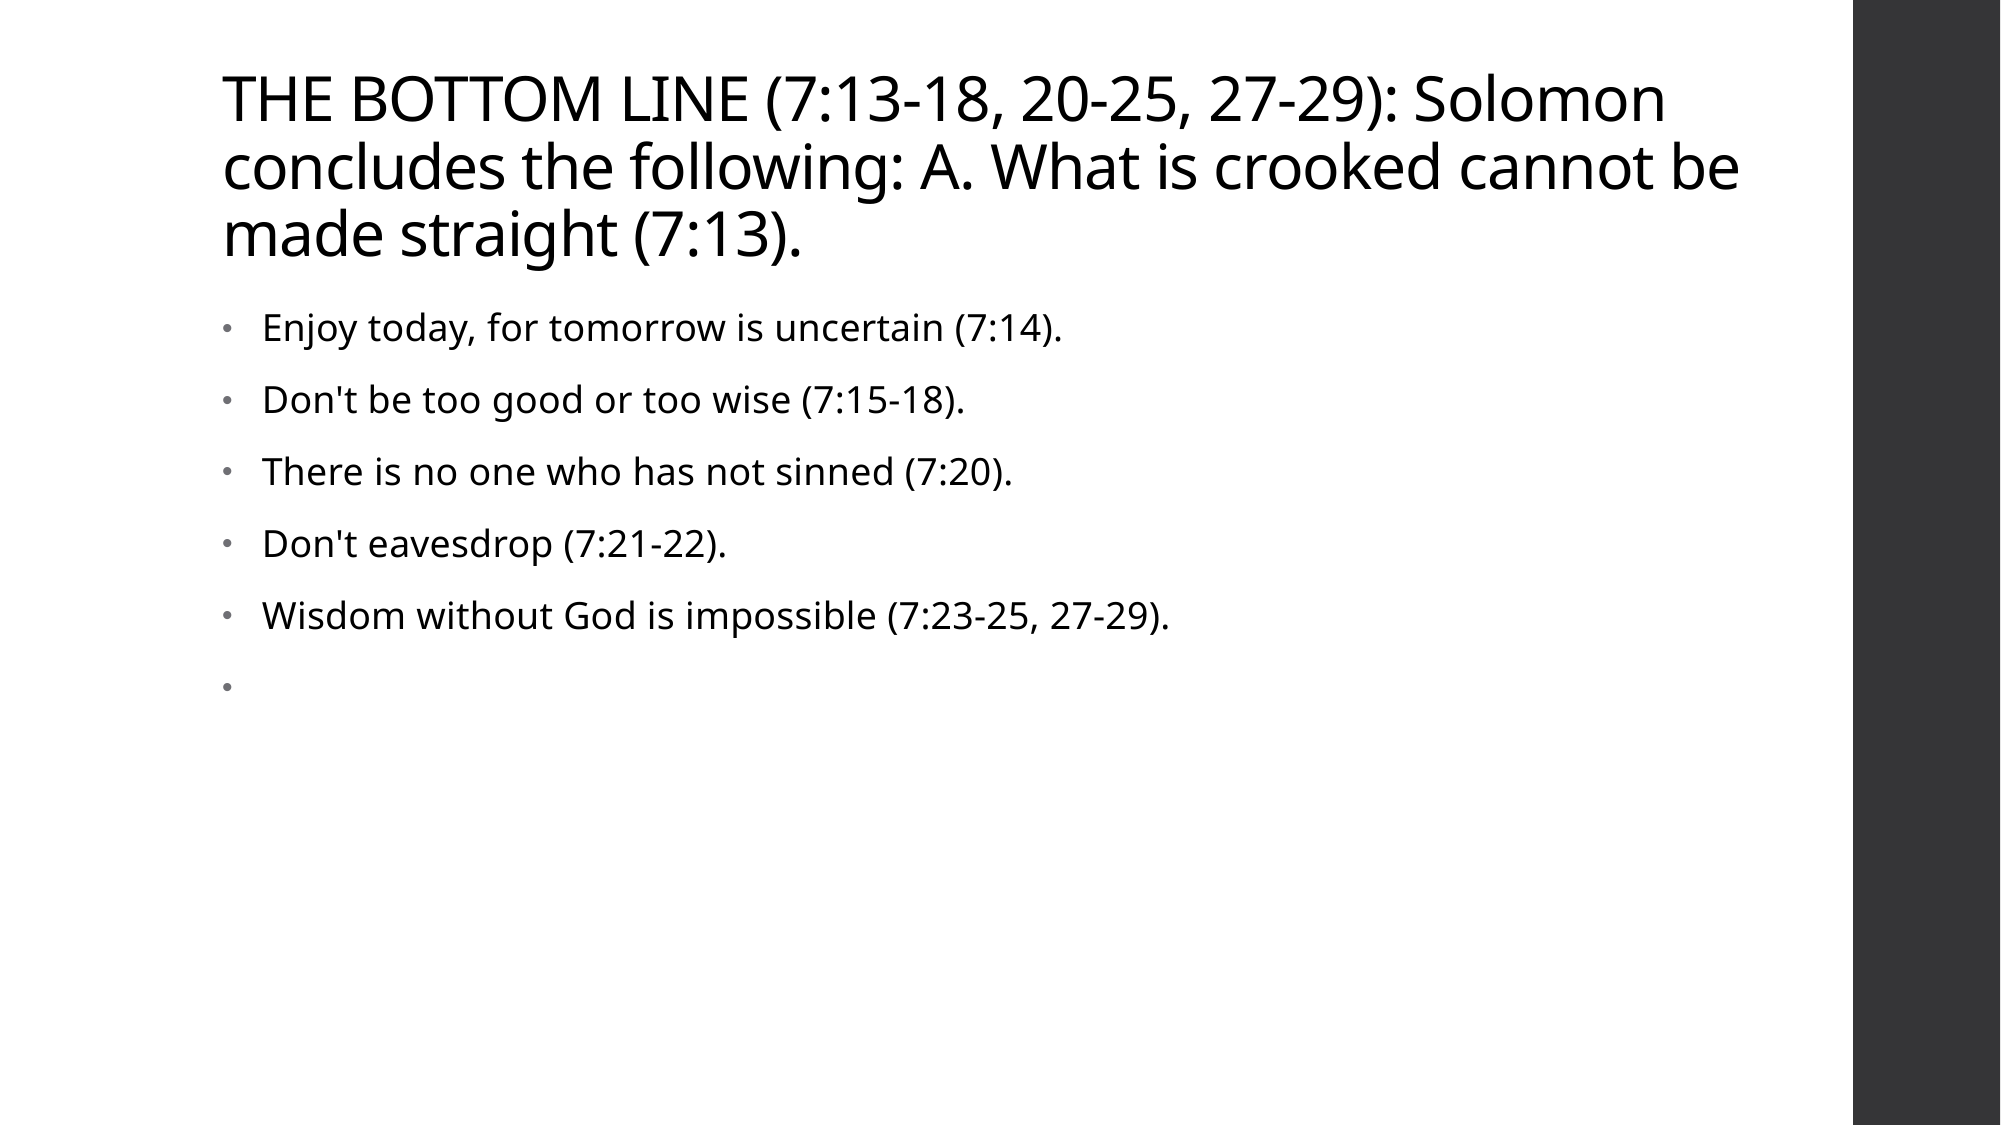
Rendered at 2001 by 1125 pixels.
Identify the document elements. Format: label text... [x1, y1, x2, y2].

list Enjoy today, for tomorrow is uncertain (7:14). Don't be too good or too wise (7:15-18). There is no one who has not sinned (7:20). Don't eavesdrop (7:21-22). Wisdom without God is impossible (7:23-25, 27-29). [206, 299, 1617, 1014]
title THE BOTTOM LINE (7:13-18, 20-25, 27-29): Solomon concludes the following: A. What is crooked cannot be made straight (7:13). [206, 60, 1797, 278]
